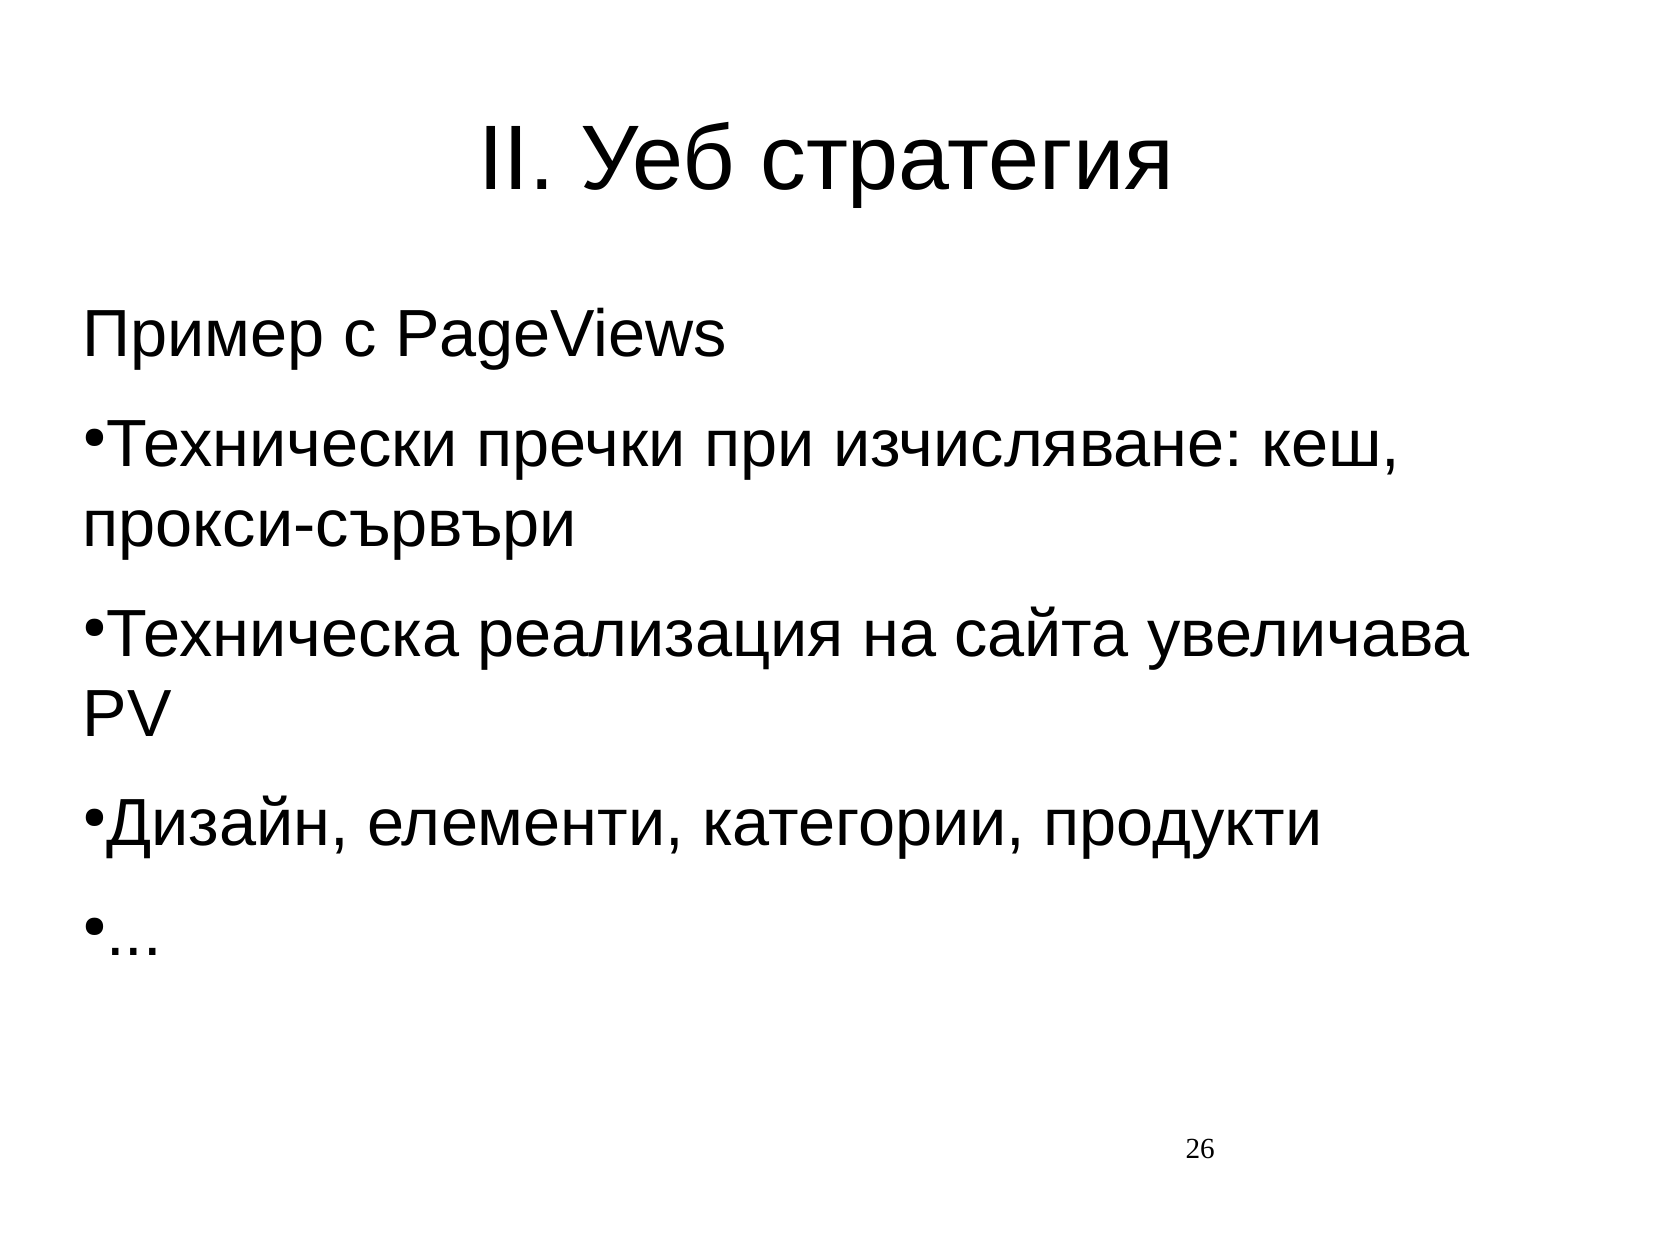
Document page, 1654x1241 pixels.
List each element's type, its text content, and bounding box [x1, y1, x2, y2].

title II. Уеб стратегия [82, 49, 1571, 257]
list Пример с PageViews Технически пречки при изчисляване: кеш, прокси-сървъри Техническа реализация на сайта увеличава PV Дизайн, елементи, категории, продукти ... [82, 290, 1571, 1109]
text_box [1185, 1129, 1571, 1216]
